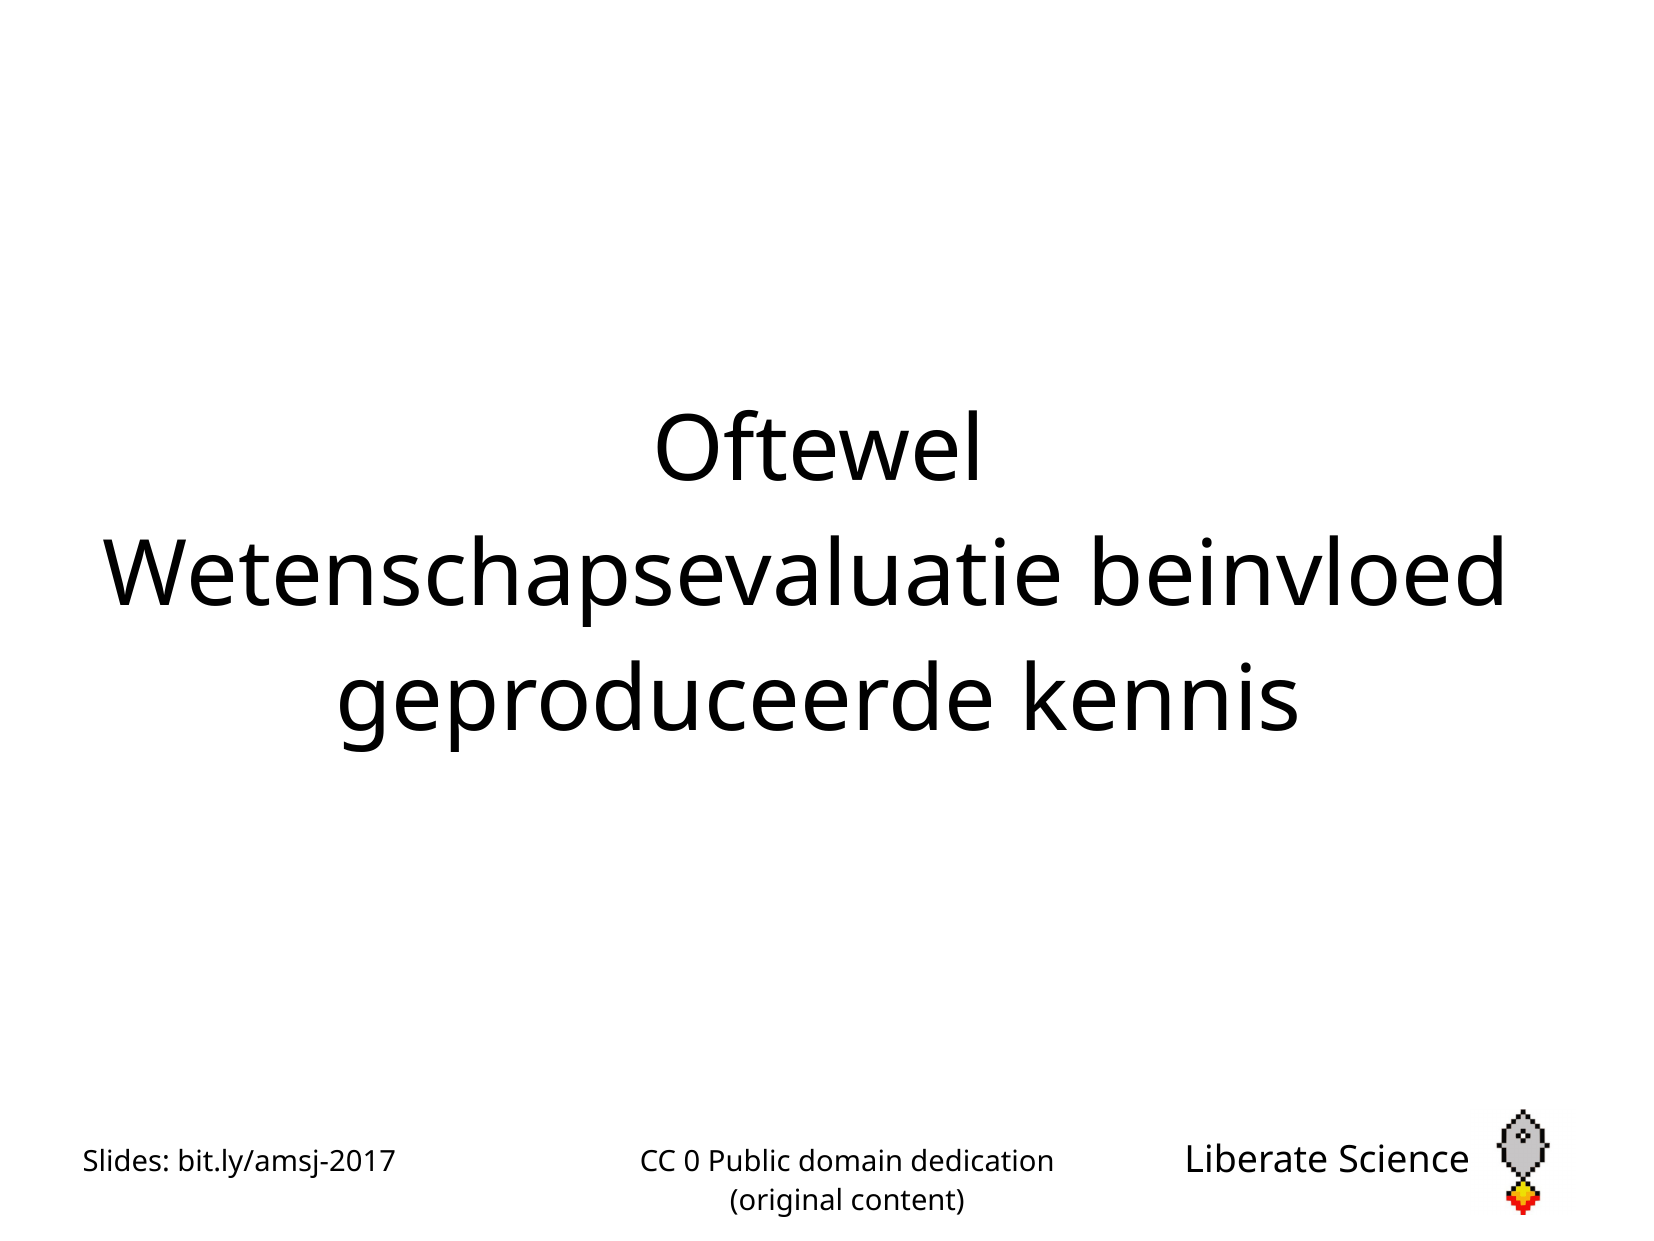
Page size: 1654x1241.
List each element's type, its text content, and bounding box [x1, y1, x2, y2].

title Oftewel Wetenschapsevaluatie beinvloed geproduceerde kennis [75, 404, 1564, 736]
picture [1470, 1109, 1576, 1215]
